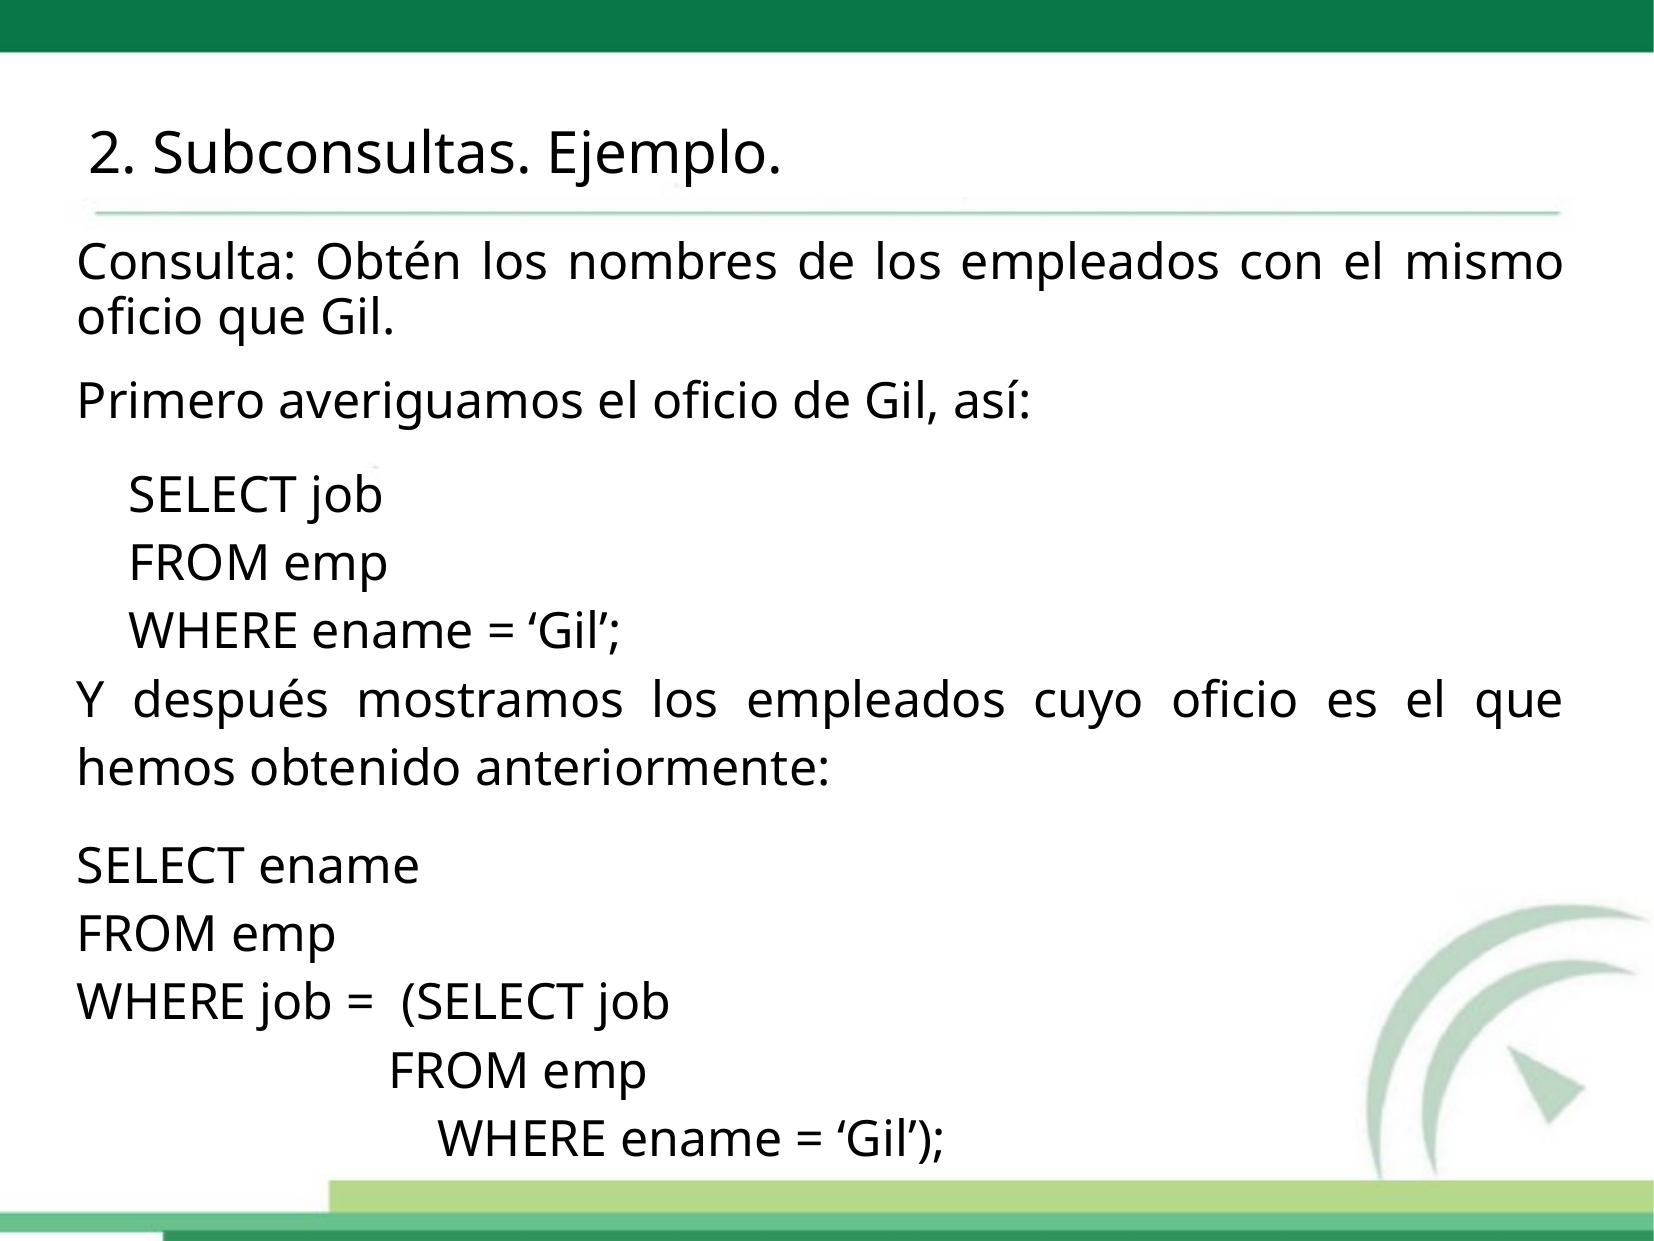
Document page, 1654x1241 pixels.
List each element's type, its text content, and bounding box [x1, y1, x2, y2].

picture [0, 0, 1654, 1241]
title 2. Subconsultas. Ejemplo. [88, 46, 1577, 254]
list Consulta: Obtén los nombres de los empleados con el mismo oficio que Gil. Primero averiguamos el oficio de Gil, así: SELECT job FROM emp WHERE ename = ‘Gil’; Y después mostramos los empleados cuyo oficio es el que hemos obtenido anteriormente: SELECT ename FROM emp WHERE job = (SELECT job FROM emp WHERE ename = ‘Gil’); [76, 236, 1565, 1059]
